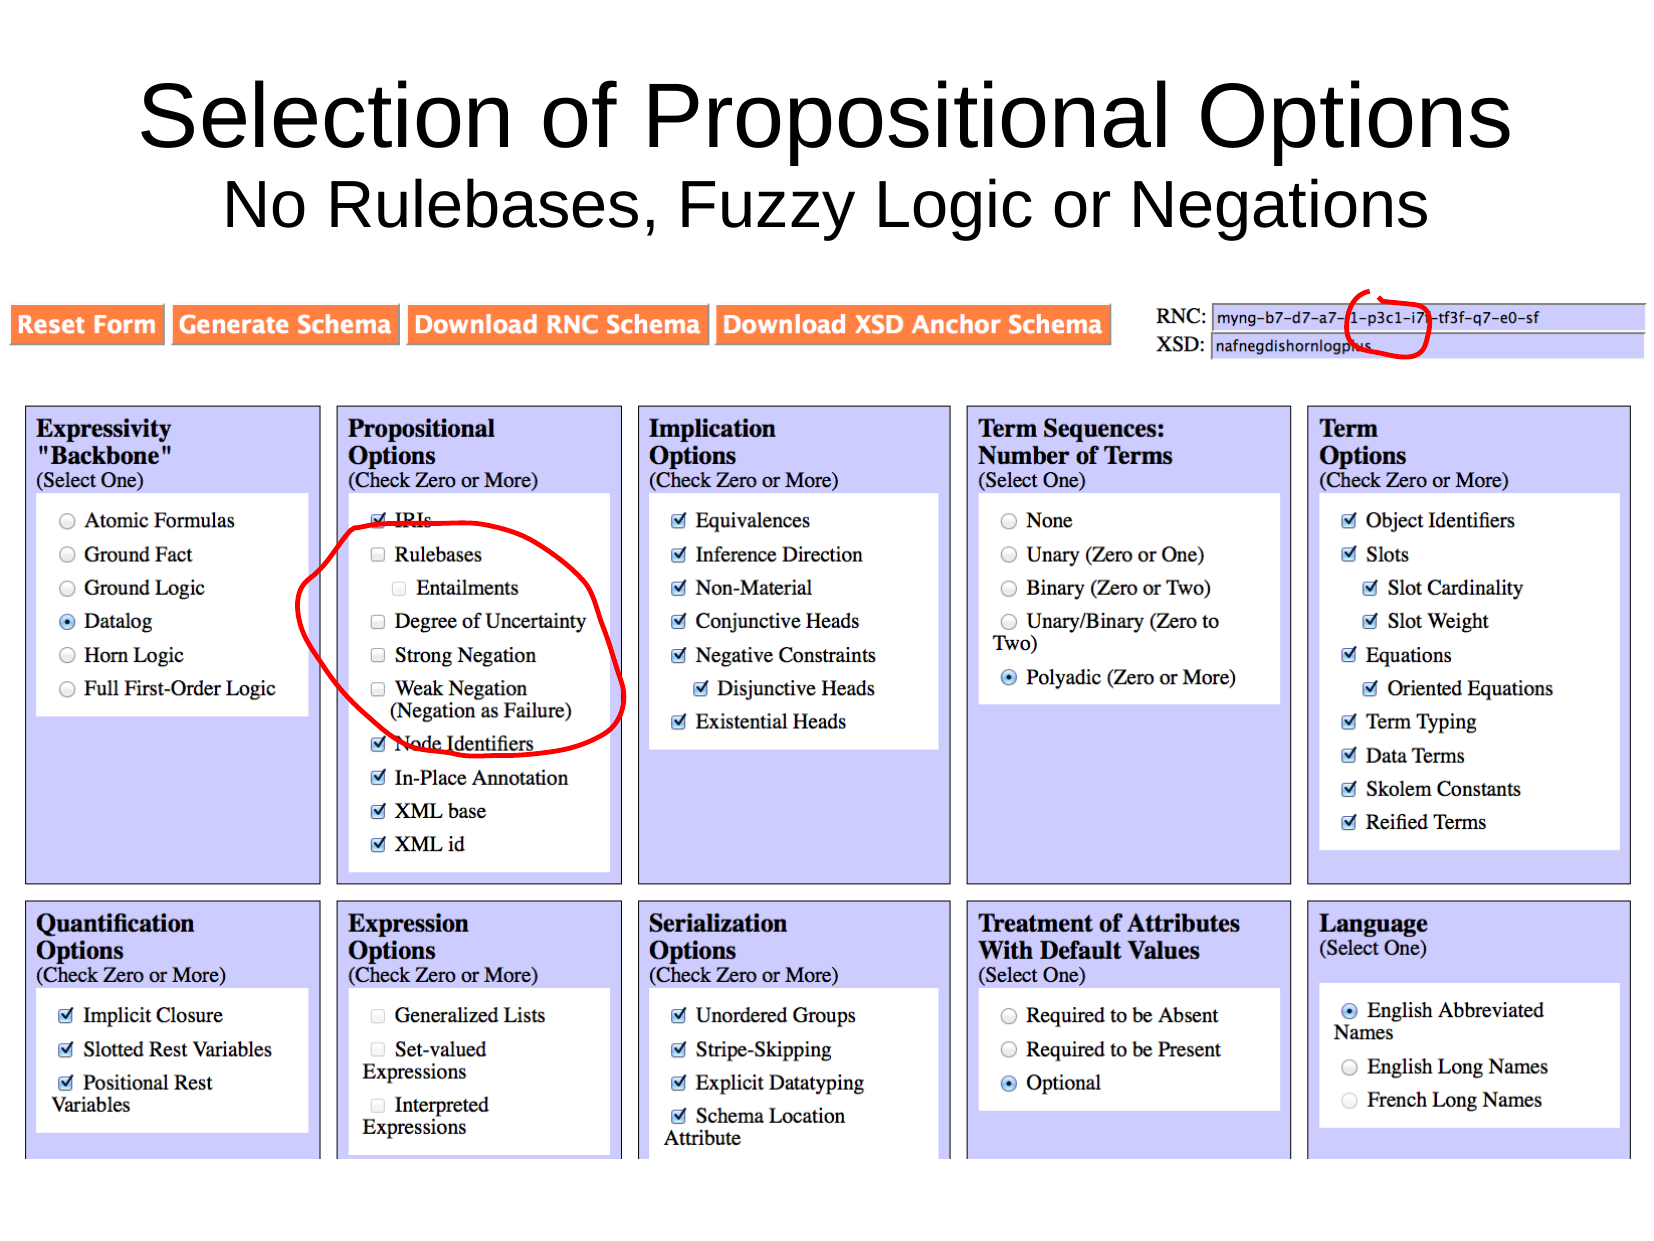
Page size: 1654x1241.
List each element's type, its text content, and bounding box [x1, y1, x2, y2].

title Selection of Propositional Options No Rulebases, Fuzzy Logic or Negations [82, 49, 1571, 257]
picture [1350, 300, 1427, 354]
picture [6, 300, 1654, 1159]
